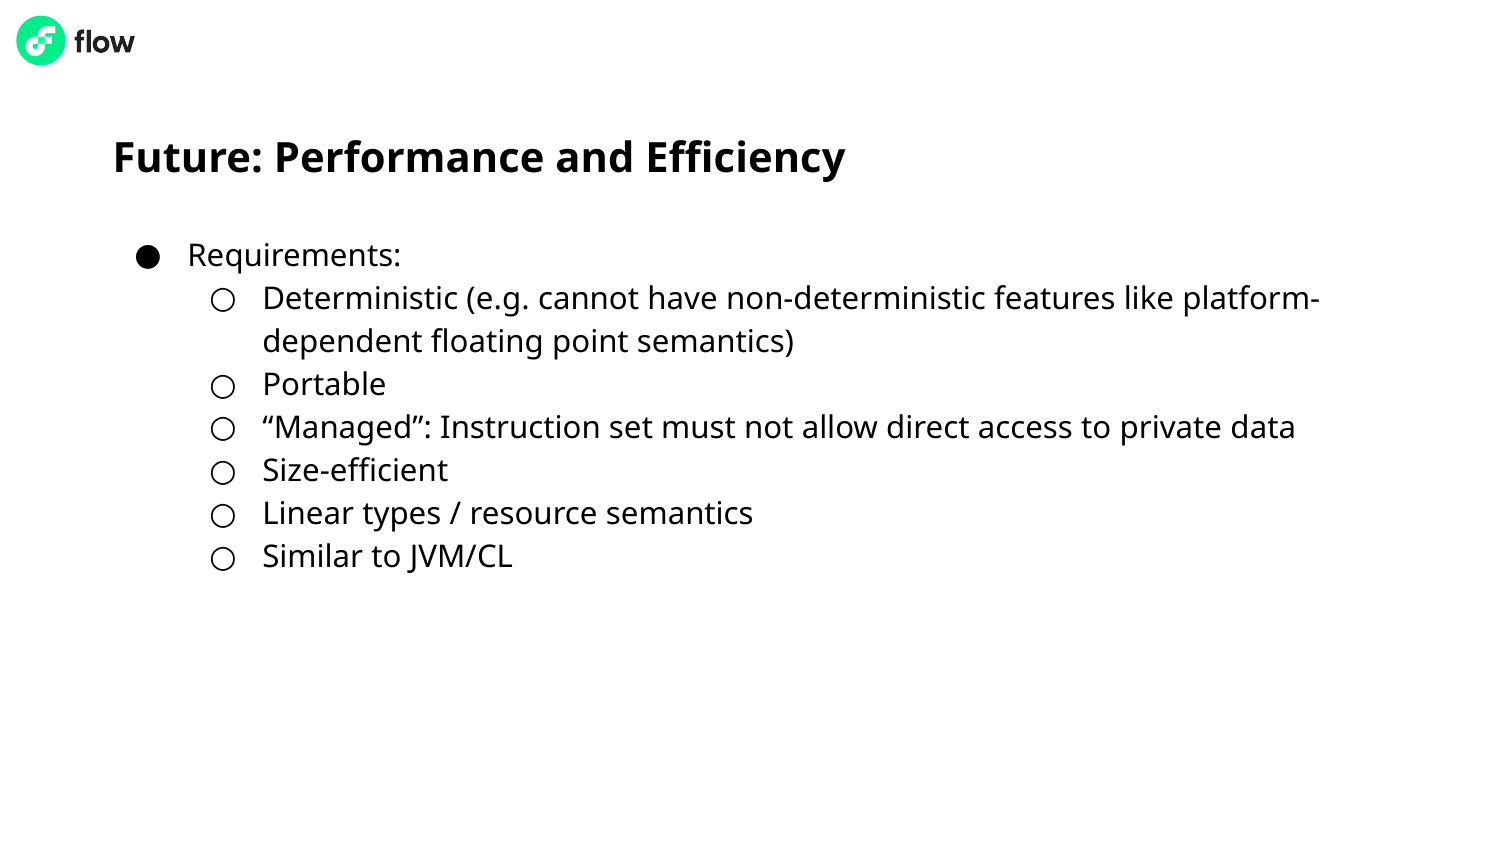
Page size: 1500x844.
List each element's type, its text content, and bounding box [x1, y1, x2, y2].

text_box Future: Performance and Efficiency [97, 115, 1156, 197]
picture [14, 14, 137, 67]
text_box Requirements: Deterministic (e.g. cannot have non-deterministic features like platform-dependent floating point semantics) Portable “Managed”: Instruction set must not allow direct access to private data Size-efficient Linear types / resource semantics Similar to JVM/CL [97, 214, 1409, 777]
